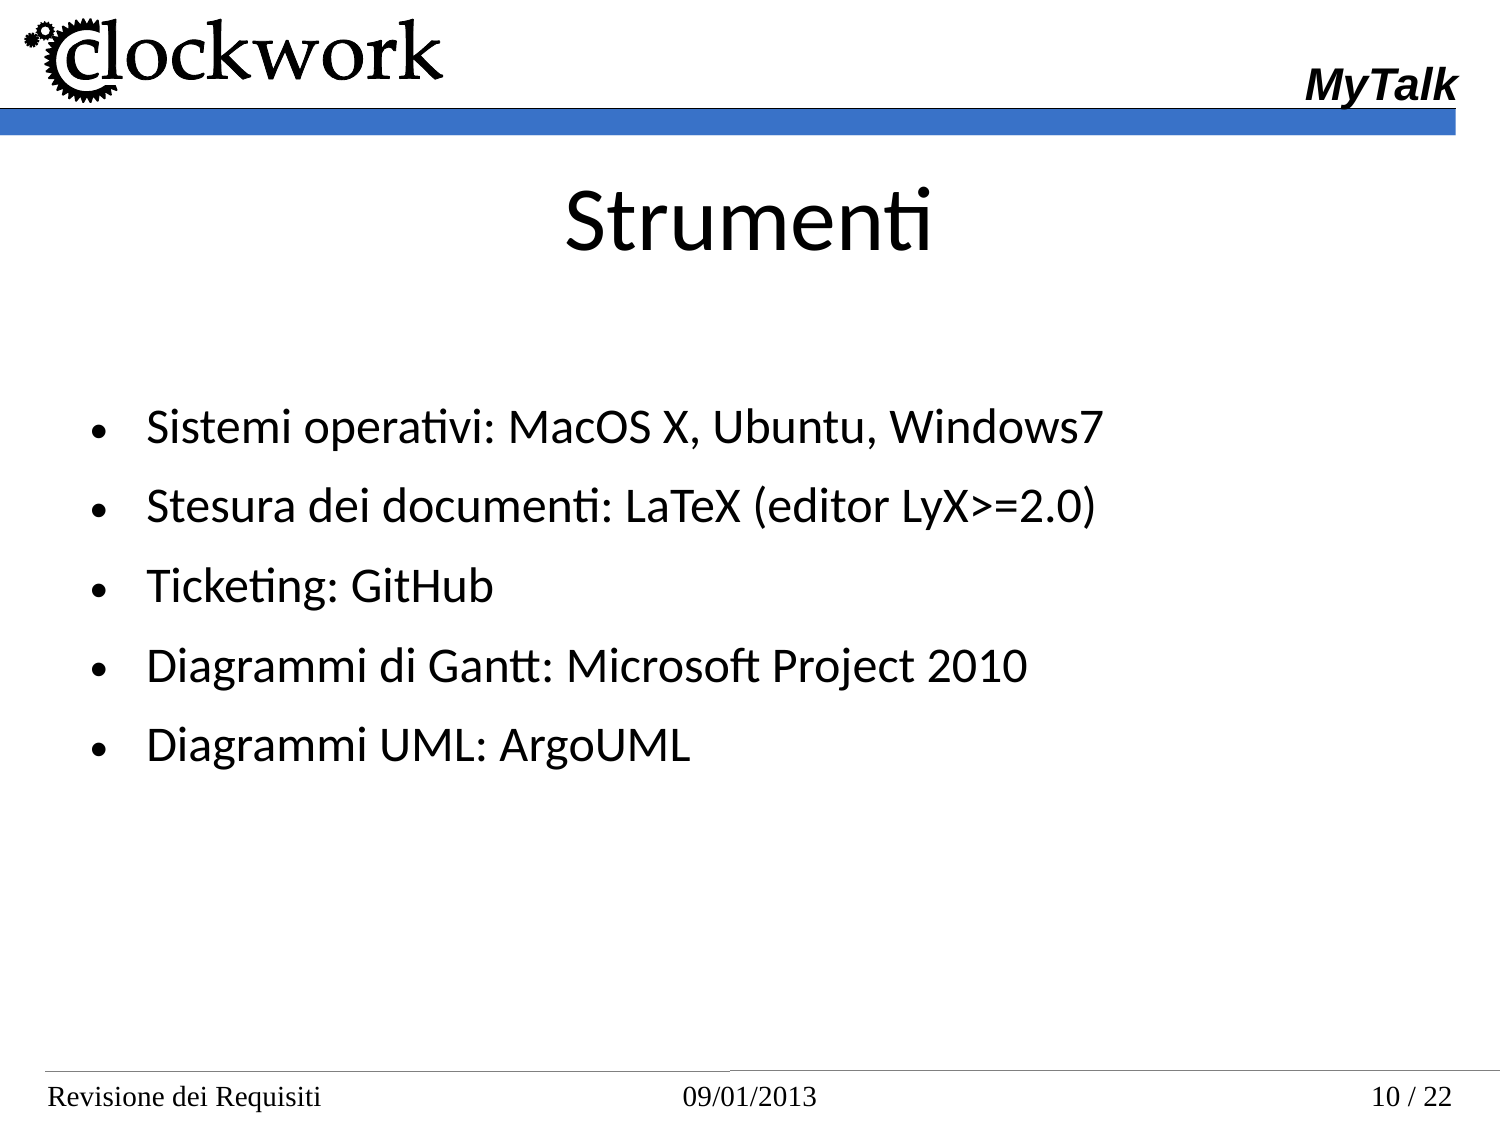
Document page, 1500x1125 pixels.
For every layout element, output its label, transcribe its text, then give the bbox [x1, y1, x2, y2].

list Sistemi operativi: MacOS X, Ubuntu, Windows7 Stesura dei documenti: LaTeX (editor LyX>=2.0) Ticketing: GitHub Diagrammi di Gantt: Microsoft Project 2010 Diagrammi UML: ArgoUML [75, 398, 1426, 946]
title Strumenti [75, 133, 1426, 322]
